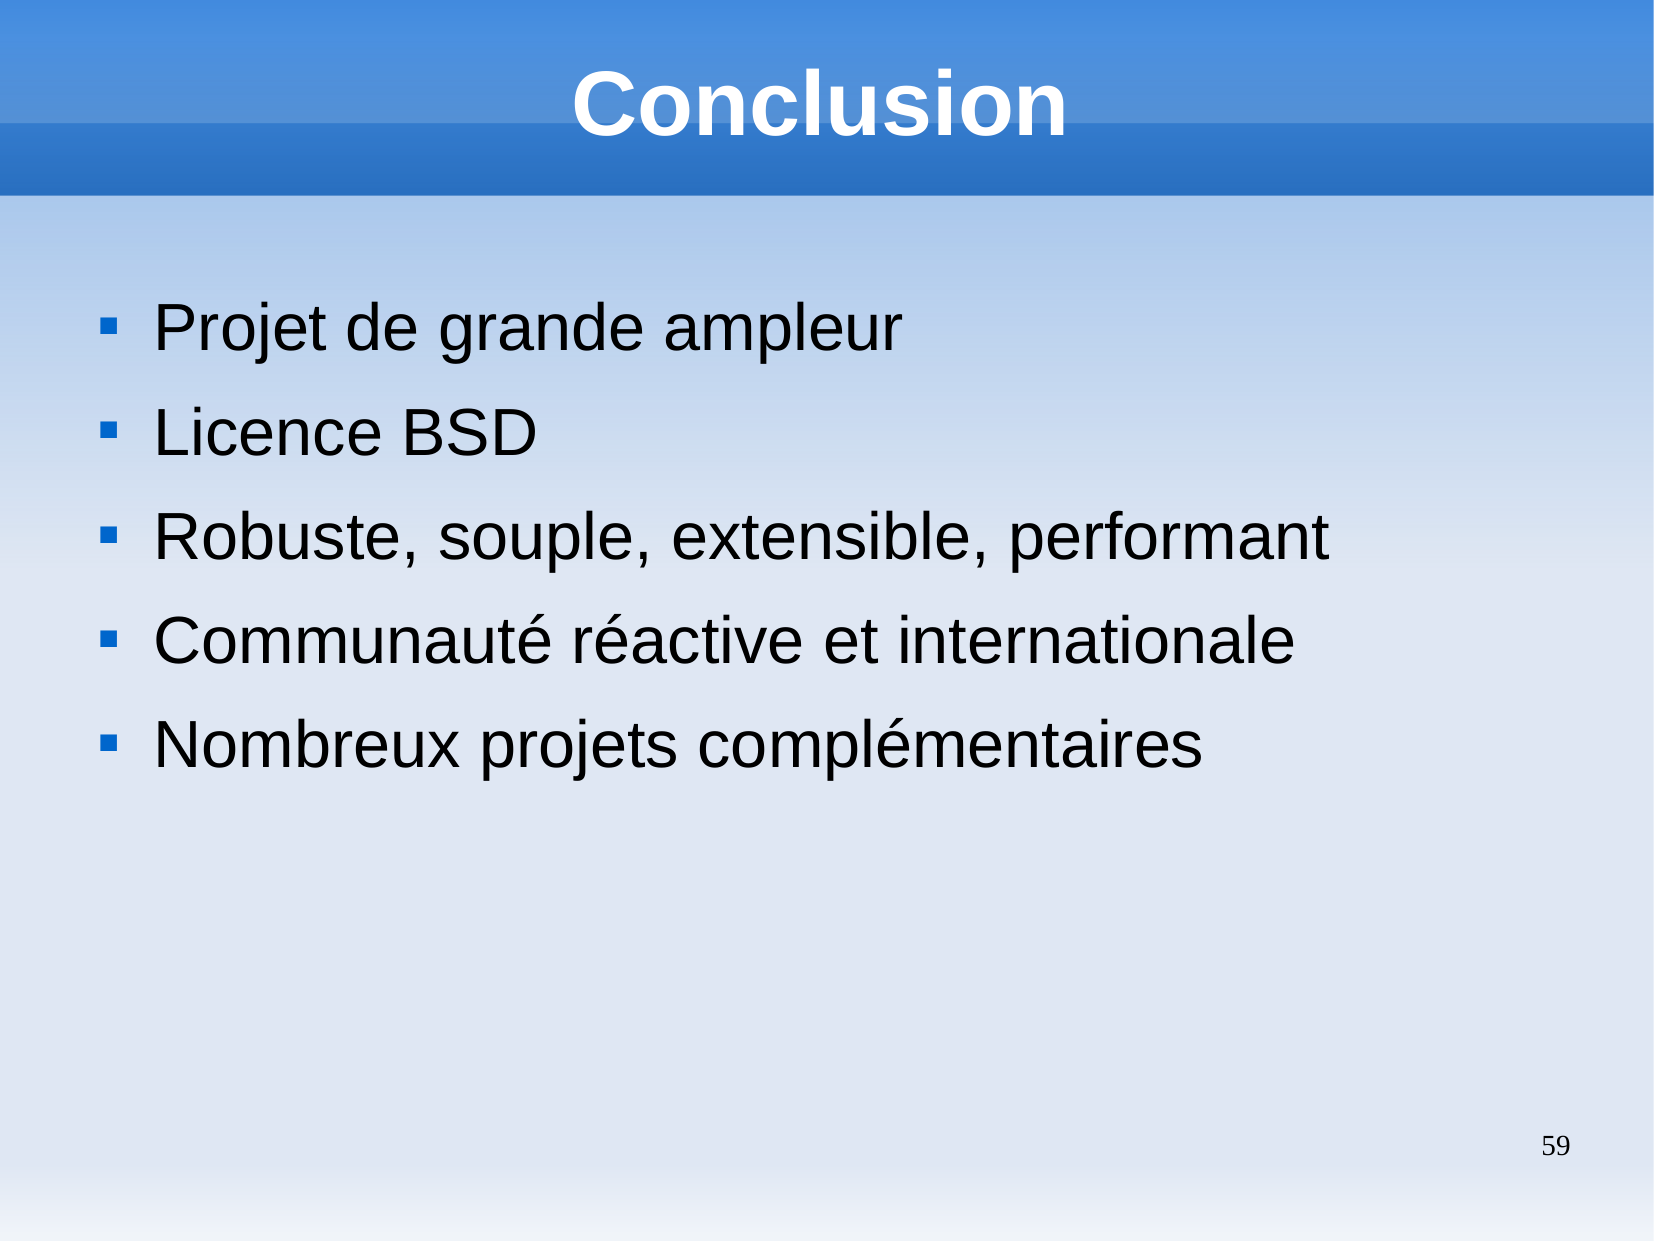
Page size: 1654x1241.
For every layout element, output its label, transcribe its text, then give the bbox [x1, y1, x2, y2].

picture [0, 0, 1654, 1241]
title Conclusion [76, 0, 1565, 208]
list Projet de grande ampleur Licence BSD Robuste, souple, extensible, performant Communauté réactive et internationale Nombreux projets complémentaires [82, 290, 1571, 1109]
